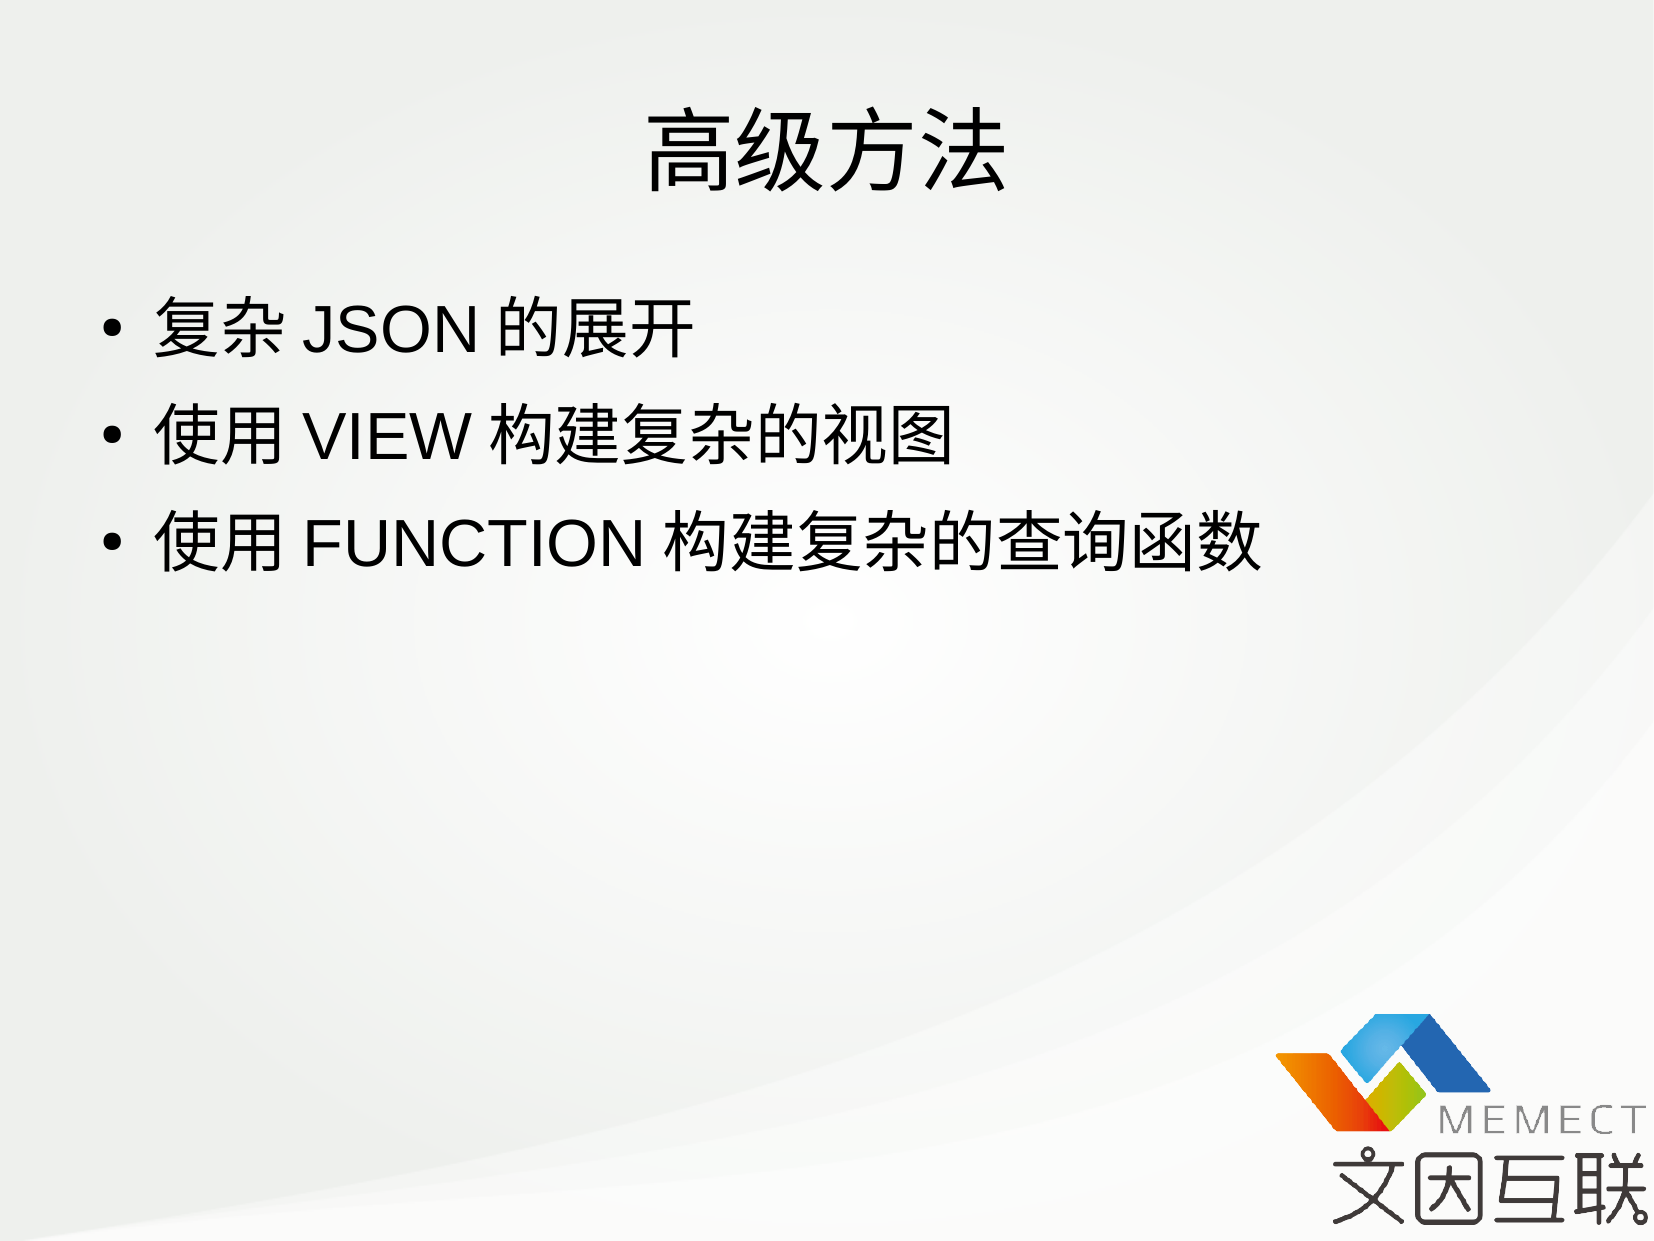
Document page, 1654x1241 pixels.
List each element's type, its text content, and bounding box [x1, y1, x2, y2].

title 高级方法 [82, 49, 1571, 257]
picture [0, 0, 1654, 1241]
list 复杂JSON的展开 使用VIEW构建复杂的视图 使用FUNCTION构建复杂的查询函数 [82, 290, 1571, 1010]
